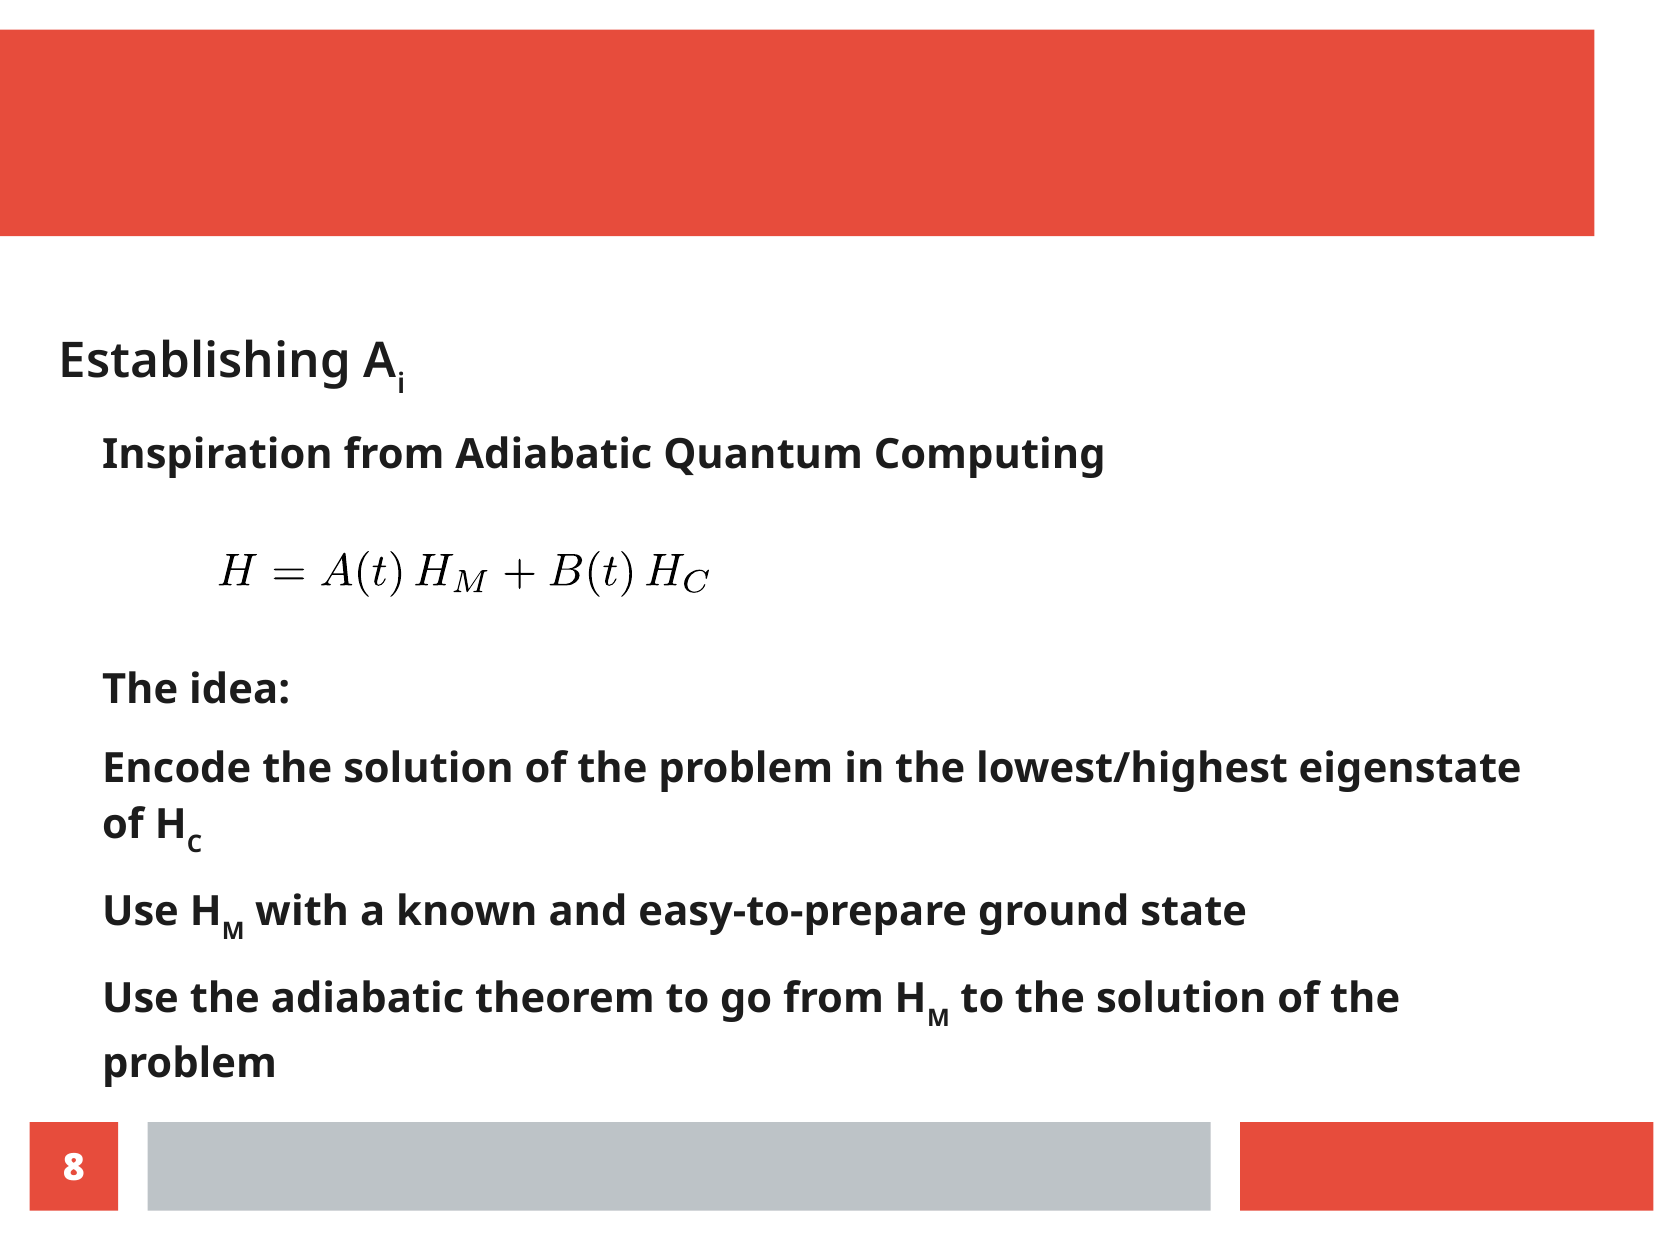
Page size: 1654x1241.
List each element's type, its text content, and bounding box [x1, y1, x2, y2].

text_box [603, 556, 618, 586]
text_box [390, 551, 402, 597]
text_box [372, 556, 387, 586]
text_box [645, 554, 685, 586]
text_box [218, 554, 258, 586]
text_box [453, 570, 488, 593]
text_box [320, 552, 353, 586]
text_box [588, 551, 600, 597]
text_box [358, 551, 369, 597]
text_box [684, 569, 709, 593]
text_box [504, 558, 535, 590]
list Establishing Ai Inspiration from Adiabatic Quantum Computing The idea: Encode the solution of the problem in the lowest/highest eigenstate of HC Use HM with a known and easy-to-prepare ground state Use the adiabatic theorem to go from HM to the solution of the problem [59, 324, 1565, 1093]
text_box [549, 554, 583, 586]
text_box [414, 554, 454, 586]
text_box [621, 551, 632, 597]
